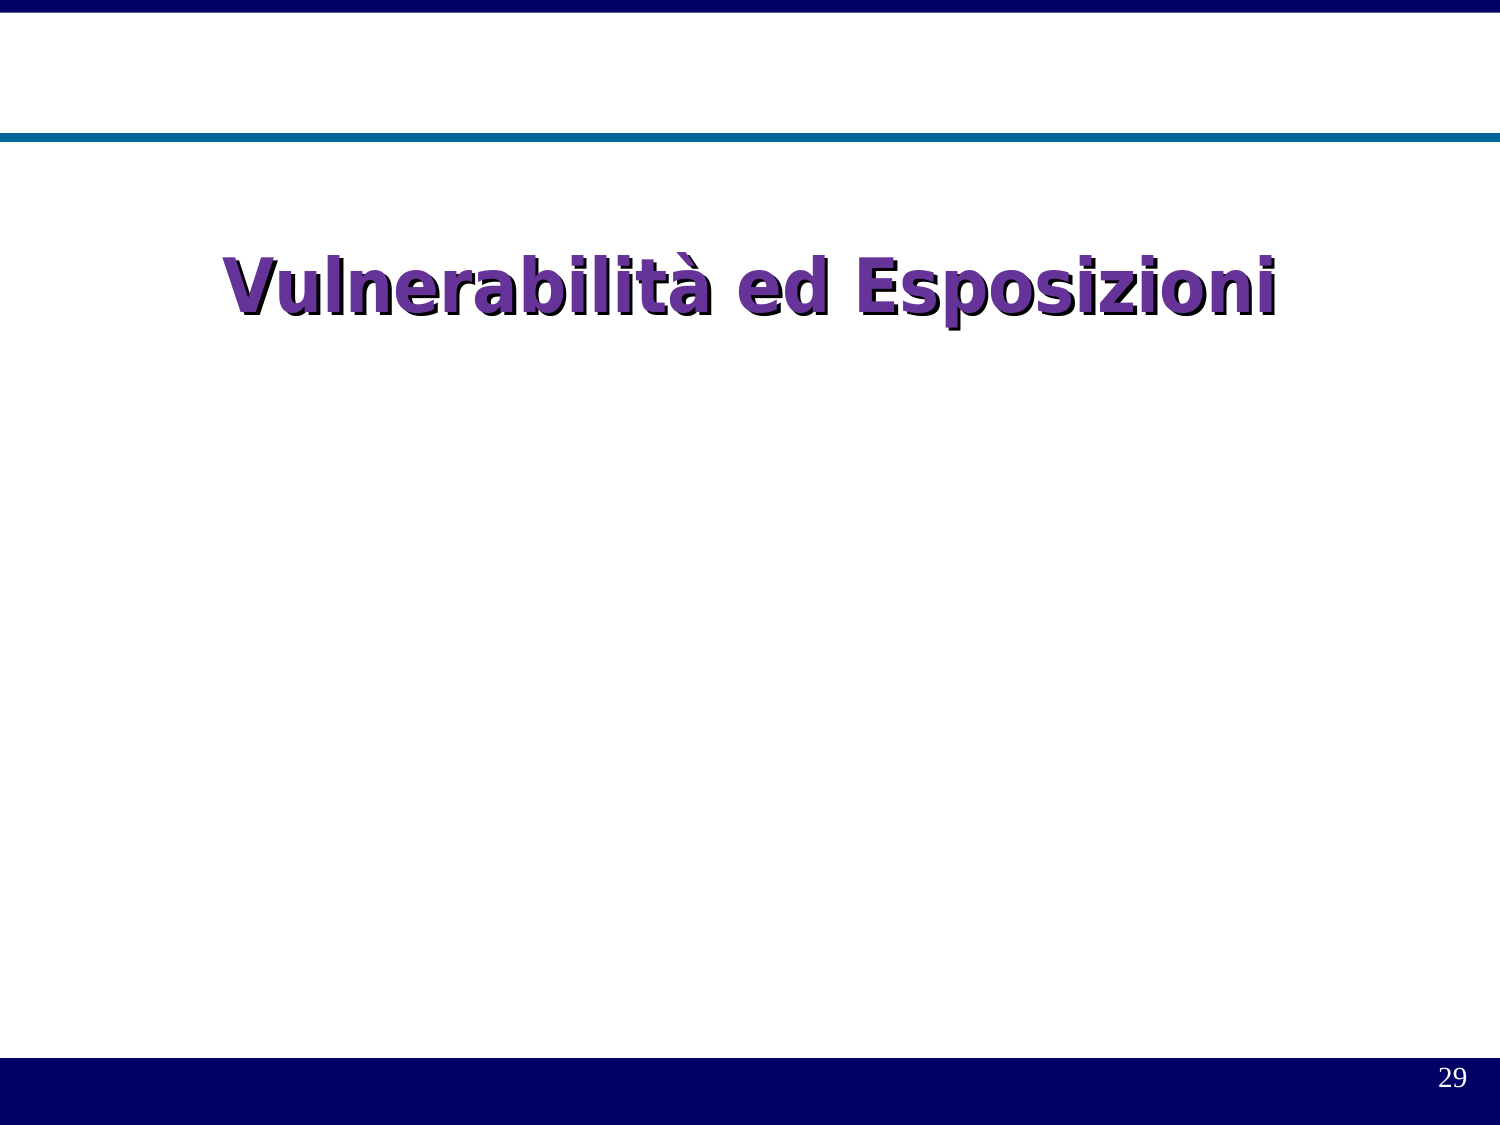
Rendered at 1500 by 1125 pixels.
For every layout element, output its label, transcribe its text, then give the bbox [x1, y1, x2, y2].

subtitle Vulnerabilità ed Esposizioni [30, 0, 1471, 580]
